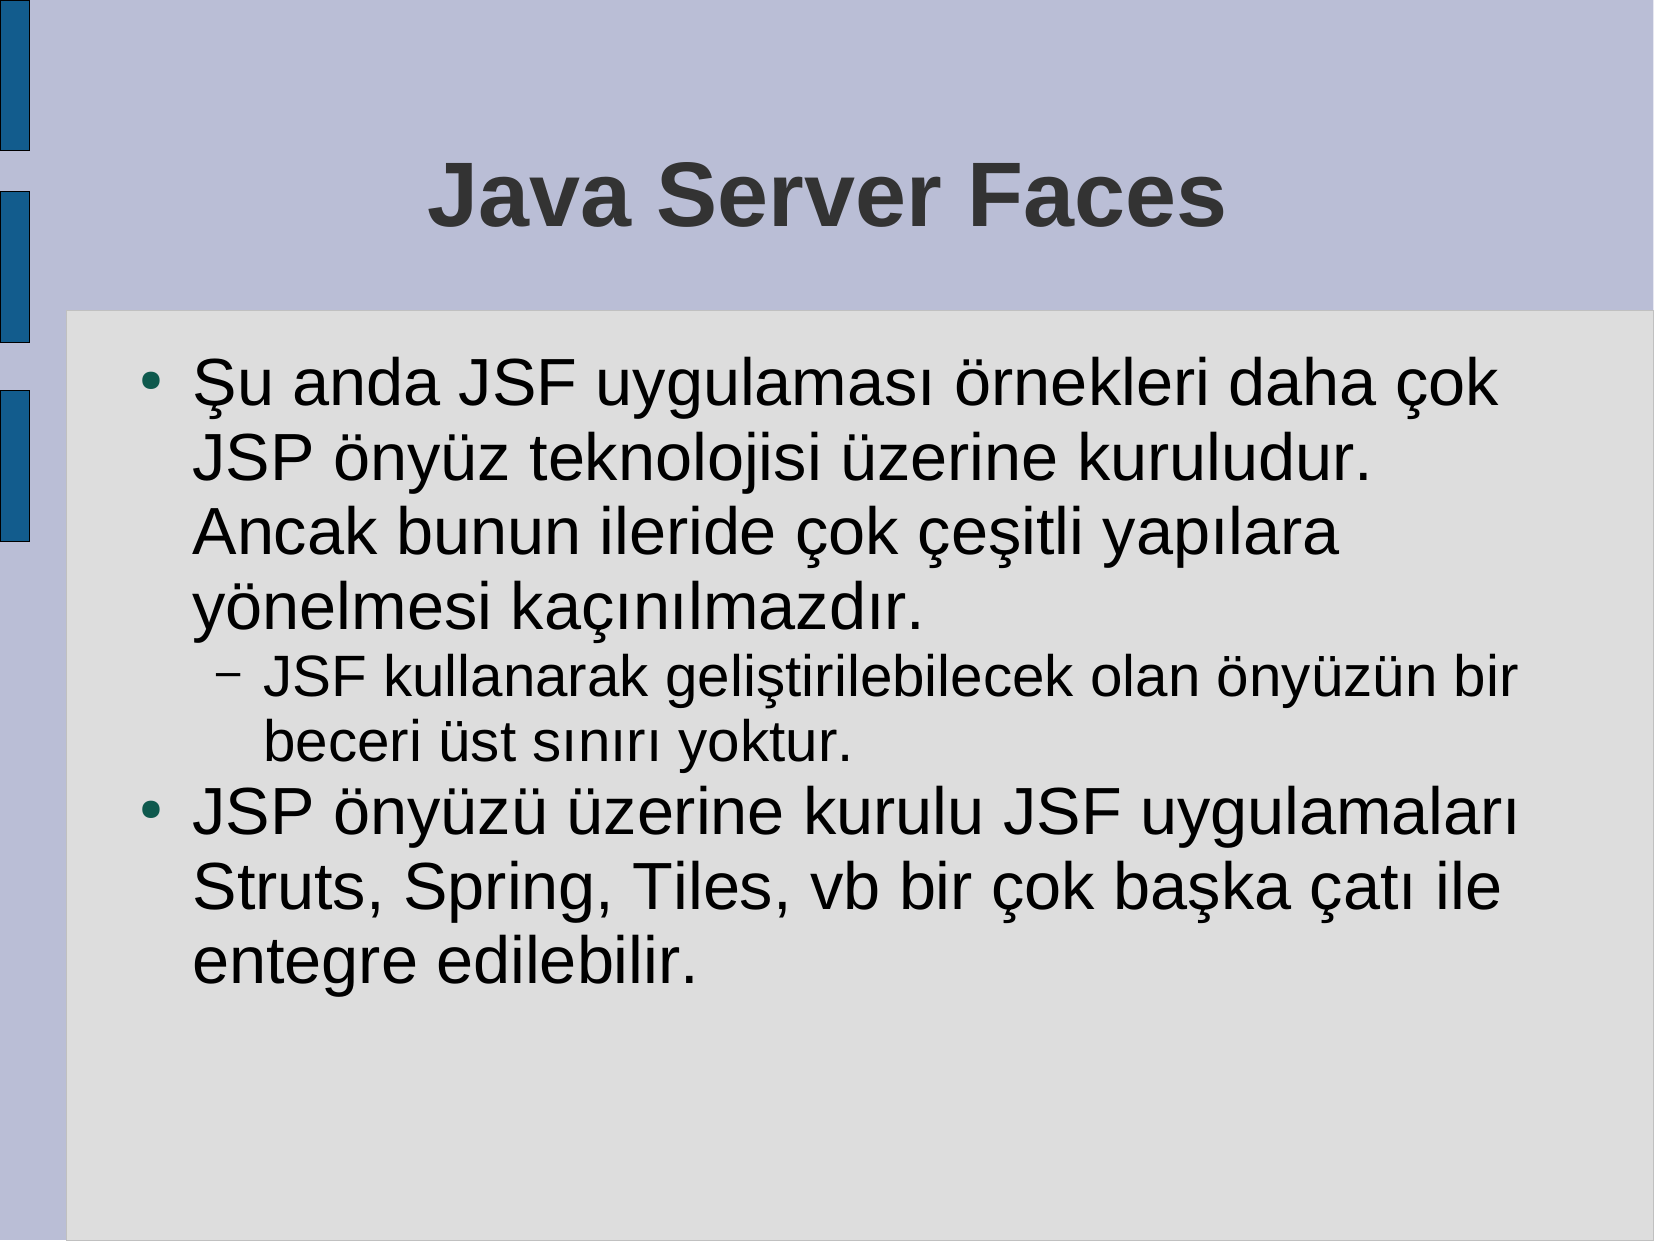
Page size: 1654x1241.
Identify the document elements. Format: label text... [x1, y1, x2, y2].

title Java Server Faces [121, 91, 1534, 299]
list Şu anda JSF uygulaması örnekleri daha çok JSP önyüz teknolojisi üzerine kuruludur. Ancak bunun ileride çok çeşitli yapılara yönelmesi kaçınılmazdır. JSF kullanarak geliştirilebilecek olan önyüzün bir beceri üst sınırı yoktur. JSP önyüzü üzerine kurulu JSF uygulamaları Struts, Spring, Tiles, vb bir çok başka çatı ile entegre edilebilir. [121, 344, 1534, 1127]
